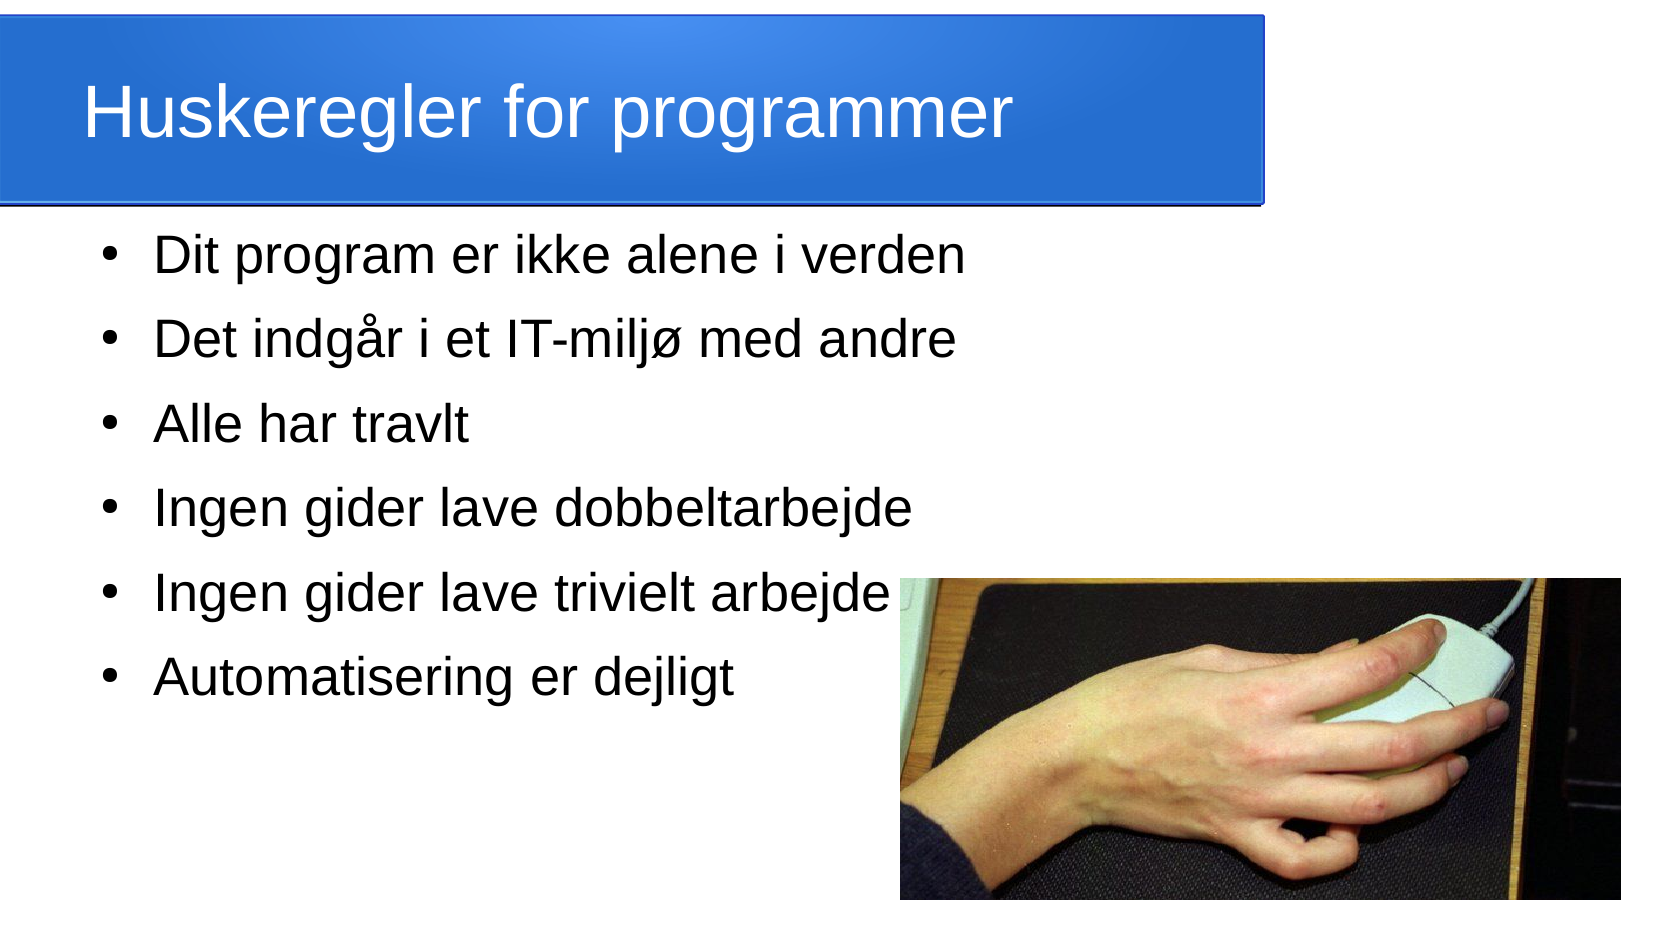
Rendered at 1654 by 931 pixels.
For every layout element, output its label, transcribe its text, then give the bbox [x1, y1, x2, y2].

picture [900, 578, 1621, 901]
list Dit program er ikke alene i verden Det indgår i et IT-miljø med andre Alle har travlt Ingen gider lave dobbeltarbejde Ingen gider lave trivielt arbejde Automatisering er dejligt [82, 224, 1571, 764]
title Huskeregler for programmer [82, 35, 1235, 189]
